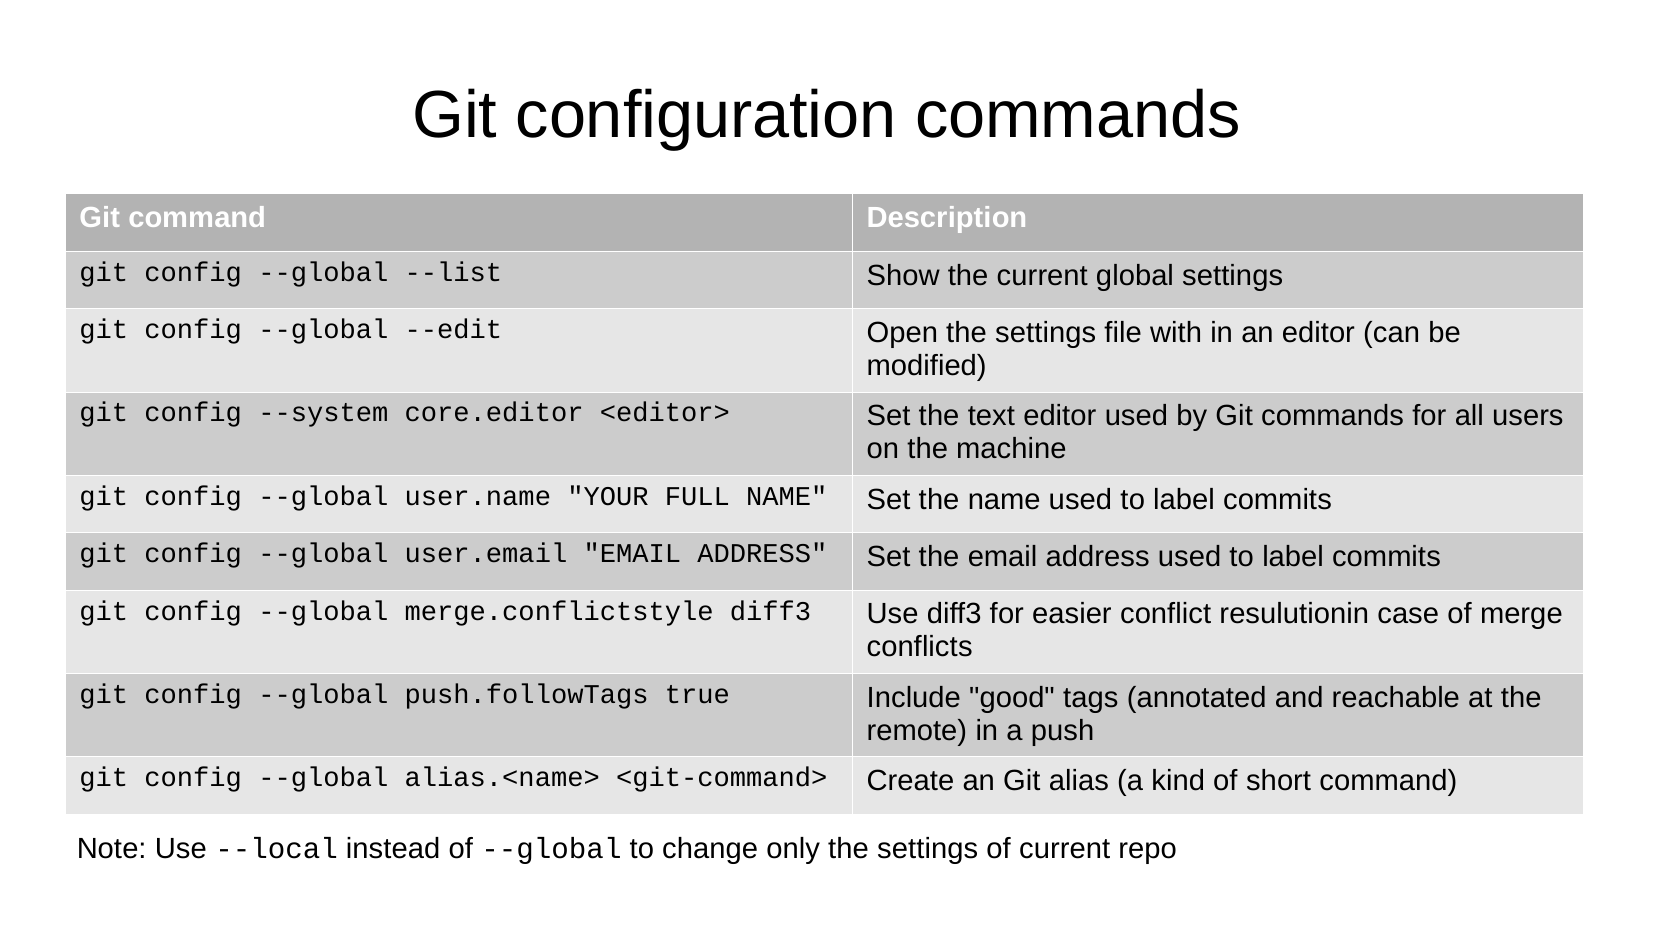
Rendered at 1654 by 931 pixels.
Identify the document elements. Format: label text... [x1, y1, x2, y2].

table_cell Include "good" tags (annotated and reachable at the remote) in a push [853, 674, 1583, 756]
table_cell git config --global --list [66, 252, 852, 308]
list Note: Use --local instead of --global to change only the settings of current repo [76, 831, 1565, 886]
table_cell git config --global --edit [66, 309, 852, 392]
table_header Description [853, 194, 1583, 251]
table_cell git config --global alias.<name> <git-command> [66, 757, 852, 814]
title Git configuration commands [82, 37, 1571, 193]
table_header Git command [66, 194, 852, 251]
table_cell Open the settings file with in an editor (can be modified) [853, 309, 1583, 392]
table_cell Set the name used to label commits [853, 476, 1583, 532]
table_cell git config --global push.followTags true [66, 674, 852, 756]
table_cell Use diff3 for easier conflict resulutionin case of merge conflicts [853, 591, 1583, 673]
table_cell Set the text editor used by Git commands for all users on the machine [853, 393, 1583, 475]
table_cell Create an Git alias (a kind of short command) [853, 757, 1583, 814]
table_cell git config --global merge.conflictstyle diff3 [66, 591, 852, 673]
table_cell git config --system core.editor <editor> [66, 393, 852, 475]
table_cell git config --global user.email "EMAIL ADDRESS" [66, 533, 852, 590]
table_cell Set the email address used to label commits [853, 533, 1583, 590]
table_cell Show the current global settings [853, 252, 1583, 308]
table_cell git config --global user.name "YOUR FULL NAME" [66, 476, 852, 532]
